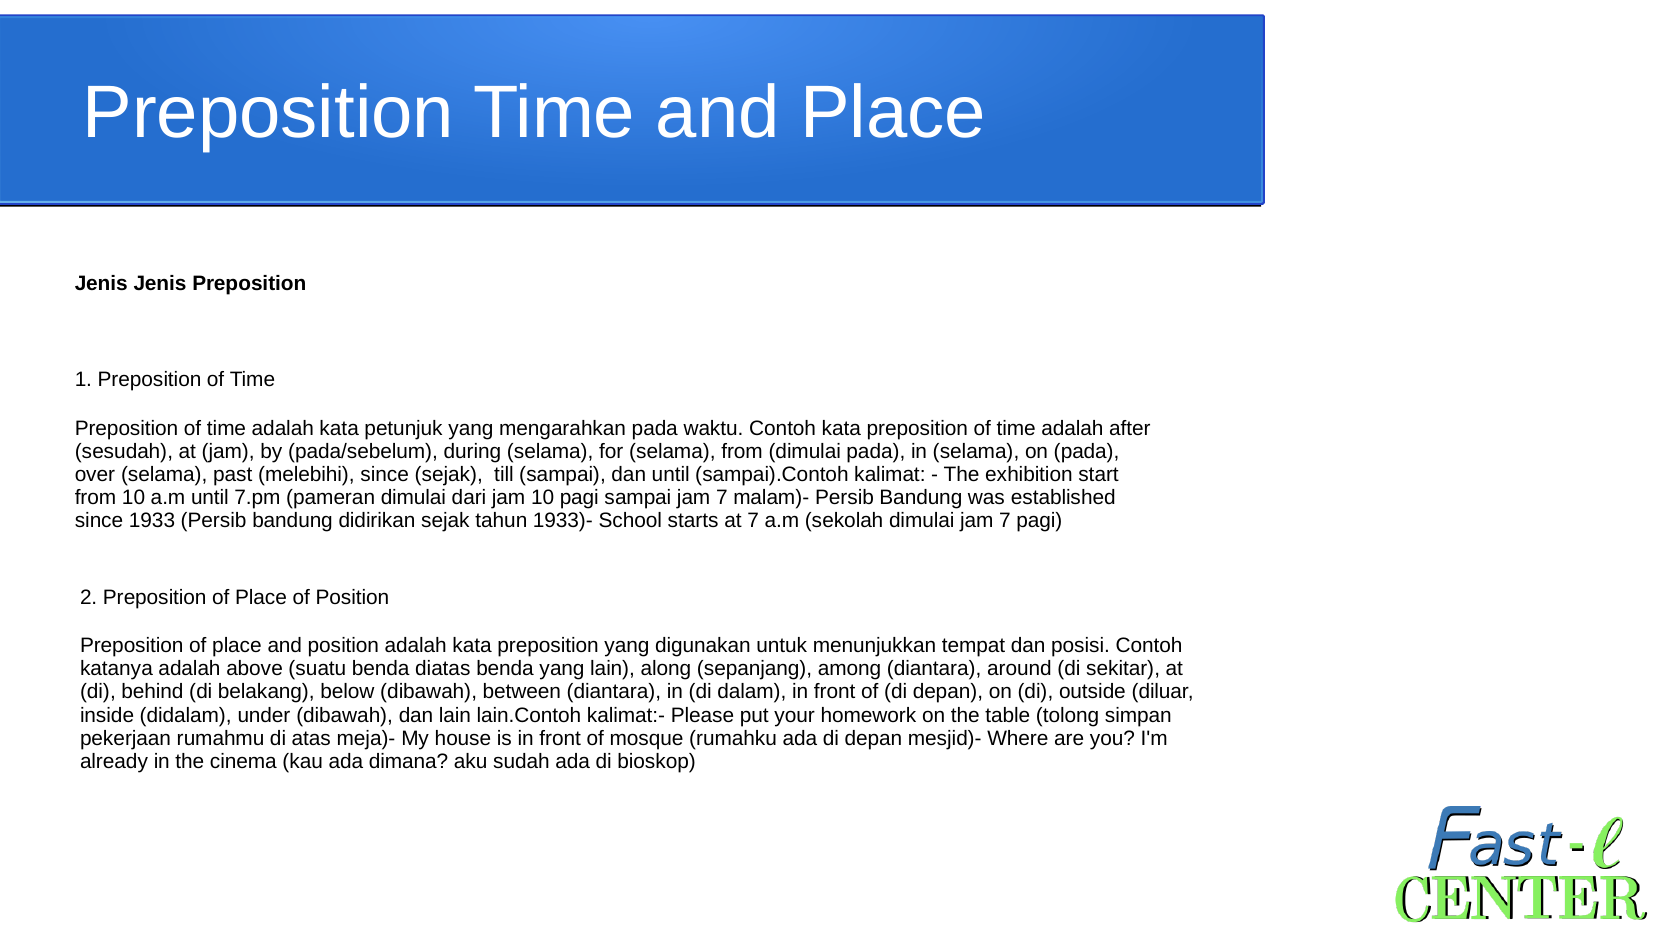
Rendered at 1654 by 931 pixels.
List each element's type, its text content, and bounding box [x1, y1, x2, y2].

picture [1395, 806, 1648, 925]
title Preposition Time and Place [82, 35, 1235, 189]
text_box Jenis Jenis Preposition 1. Preposition of Time Preposition of time adalah kata petunjuk yang mengarahkan pada waktu. Contoh kata preposition of time adalah after (sesudah), at (jam), by (pada/sebelum), during (selama), for (selama), from (dimulai pada), in (selama), on (pada), over (selama), past (melebihi), since (sejak), till (sampai), dan until (sampai).Contoh kalimat: - The exhibition start from 10 a.m until 7.pm (pameran dimulai dari jam 10 pagi sampai jam 7 malam)- Persib Bandung was established since 1933 (Persib bandung didirikan sejak tahun 1933)- School starts at 7 a.m (sekolah dimulai jam 7 pagi) [60, 264, 1175, 589]
text_box 2. Preposition of Place of Position Preposition of place and position adalah kata preposition yang digunakan untuk menunjukkan tempat dan posisi. Contoh katanya adalah above (suatu benda diatas benda yang lain), along (sepanjang), among (diantara), around (di sekitar), at (di), behind (di belakang), below (dibawah), between (diantara), in (di dalam), in front of (di depan), on (di), outside (diluar, inside (didalam), under (dibawah), dan lain lain.Contoh kalimat:- Please put your homework on the table (tolong simpan pekerjaan rumahmu di atas meja)- My house is in front of mosque (rumahku ada di depan mesjid)- Where are you? I'm already in the cinema (kau ada dimana? aku sudah ada di bioskop) [65, 578, 1220, 781]
